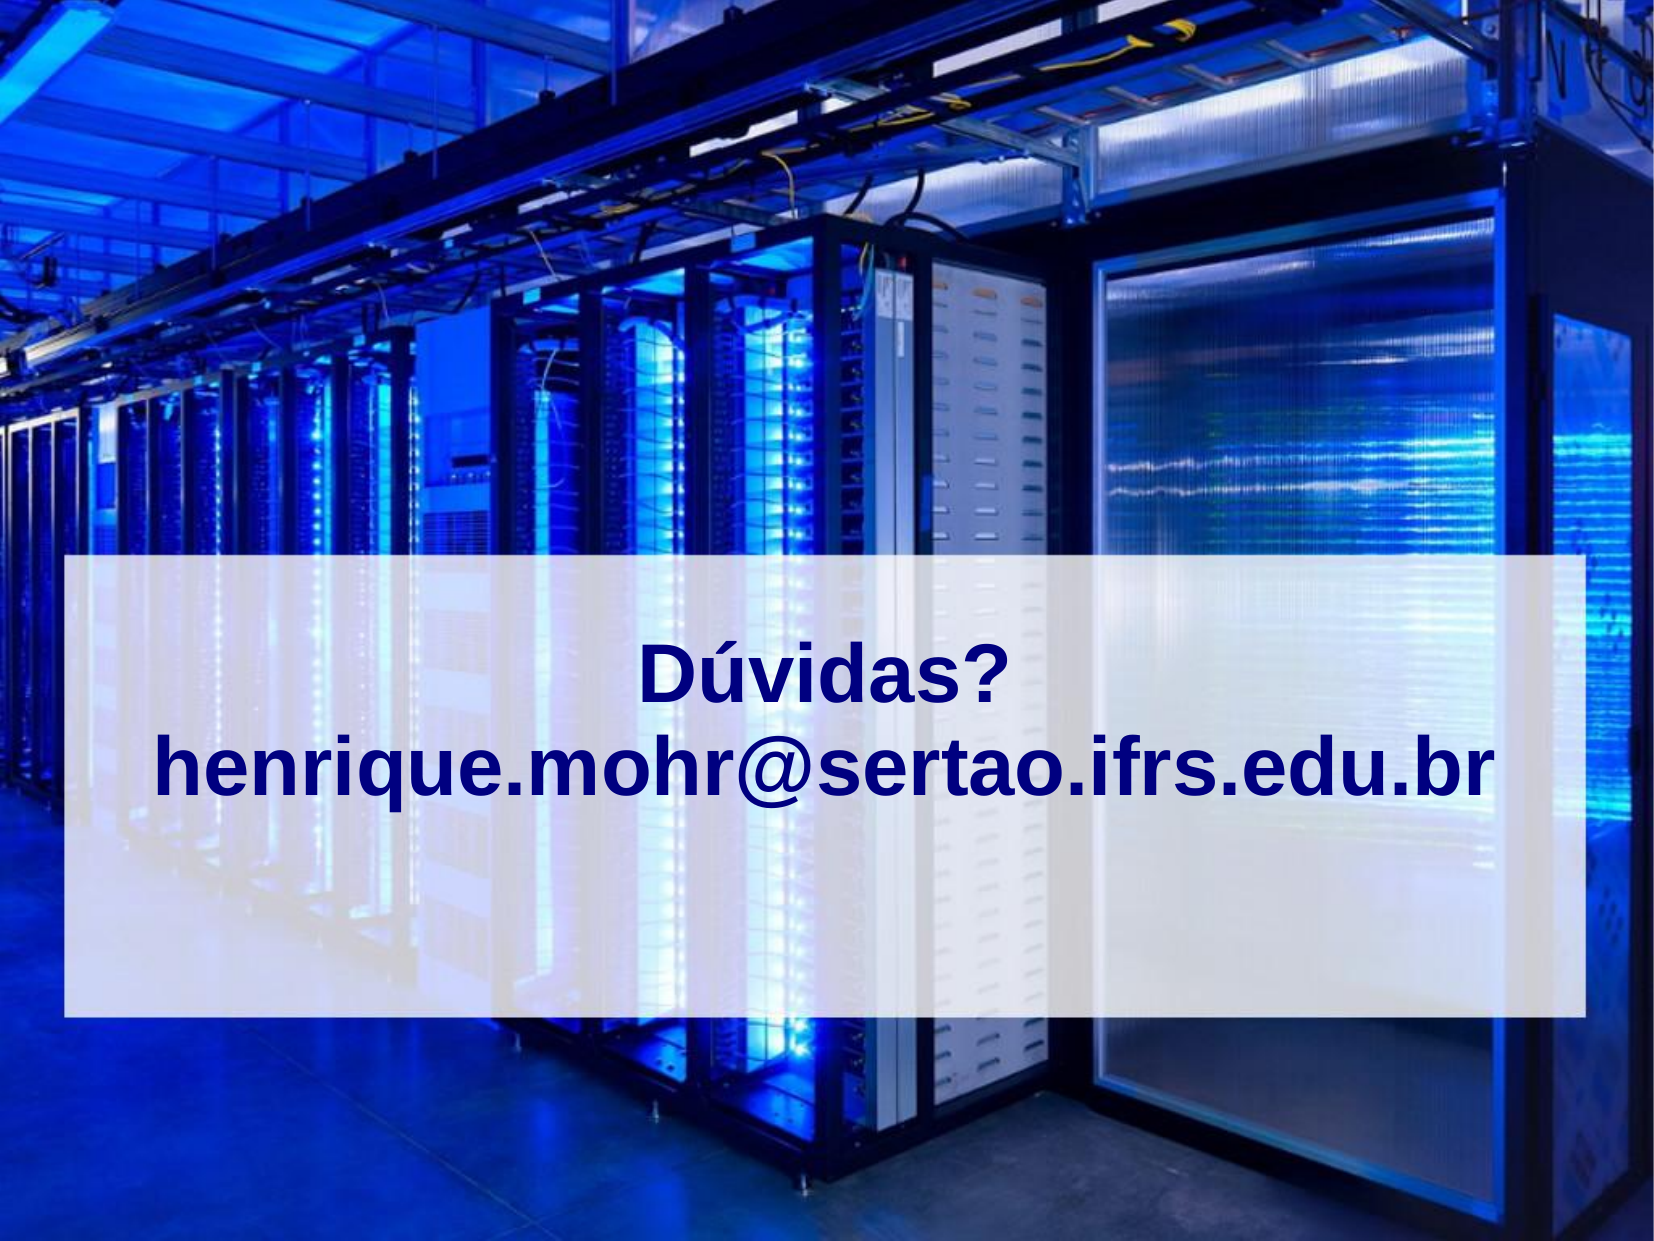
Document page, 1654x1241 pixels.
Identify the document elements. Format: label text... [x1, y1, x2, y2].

picture [0, 0, 1654, 1241]
title Dúvidas? henrique.mohr@sertao.ifrs.edu.br [60, 566, 1591, 874]
